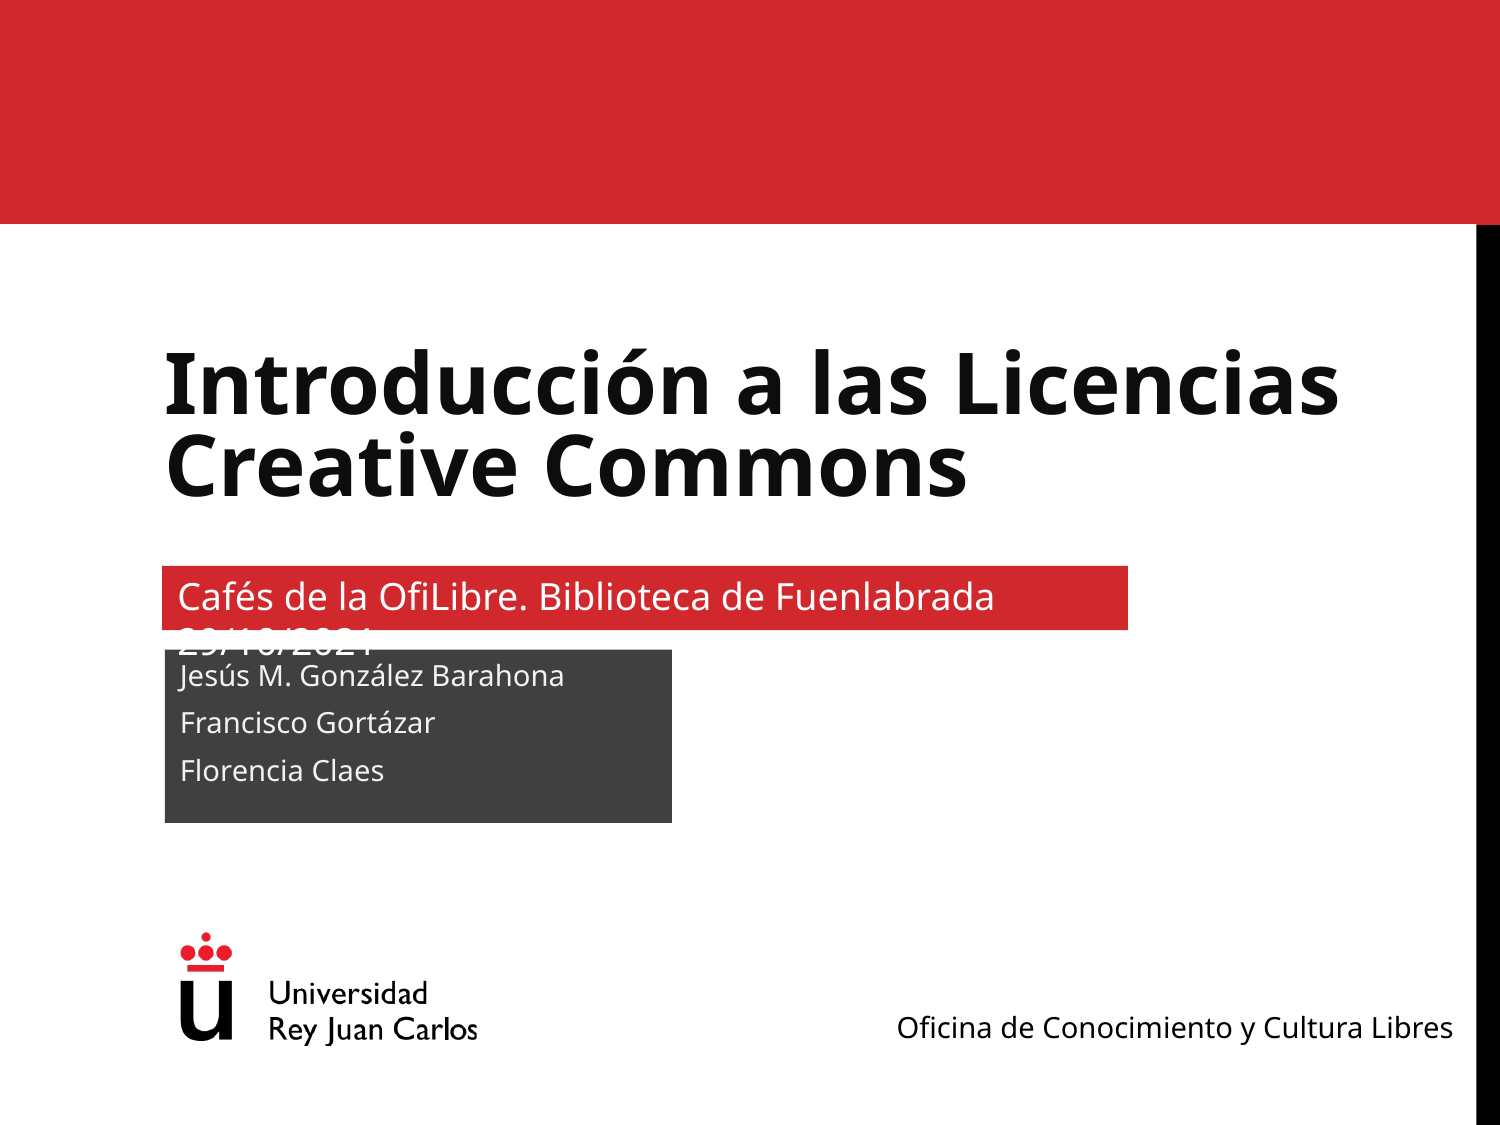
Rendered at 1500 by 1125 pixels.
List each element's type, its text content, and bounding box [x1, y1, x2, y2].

text_box [0, 0, 1500, 224]
text_box Introducción a las Licencias Creative Commons [149, 319, 1382, 521]
text_box Cafés de la OfiLibre. Biblioteca de Fuenlabrada 29/10/2021 [162, 565, 1128, 631]
picture [180, 932, 477, 1046]
text_box Oficina de Conocimiento y Cultura Libres [881, 1001, 1500, 1053]
text_box Jesús M. González Barahona Francisco Gortázar Florencia Claes [164, 649, 672, 823]
